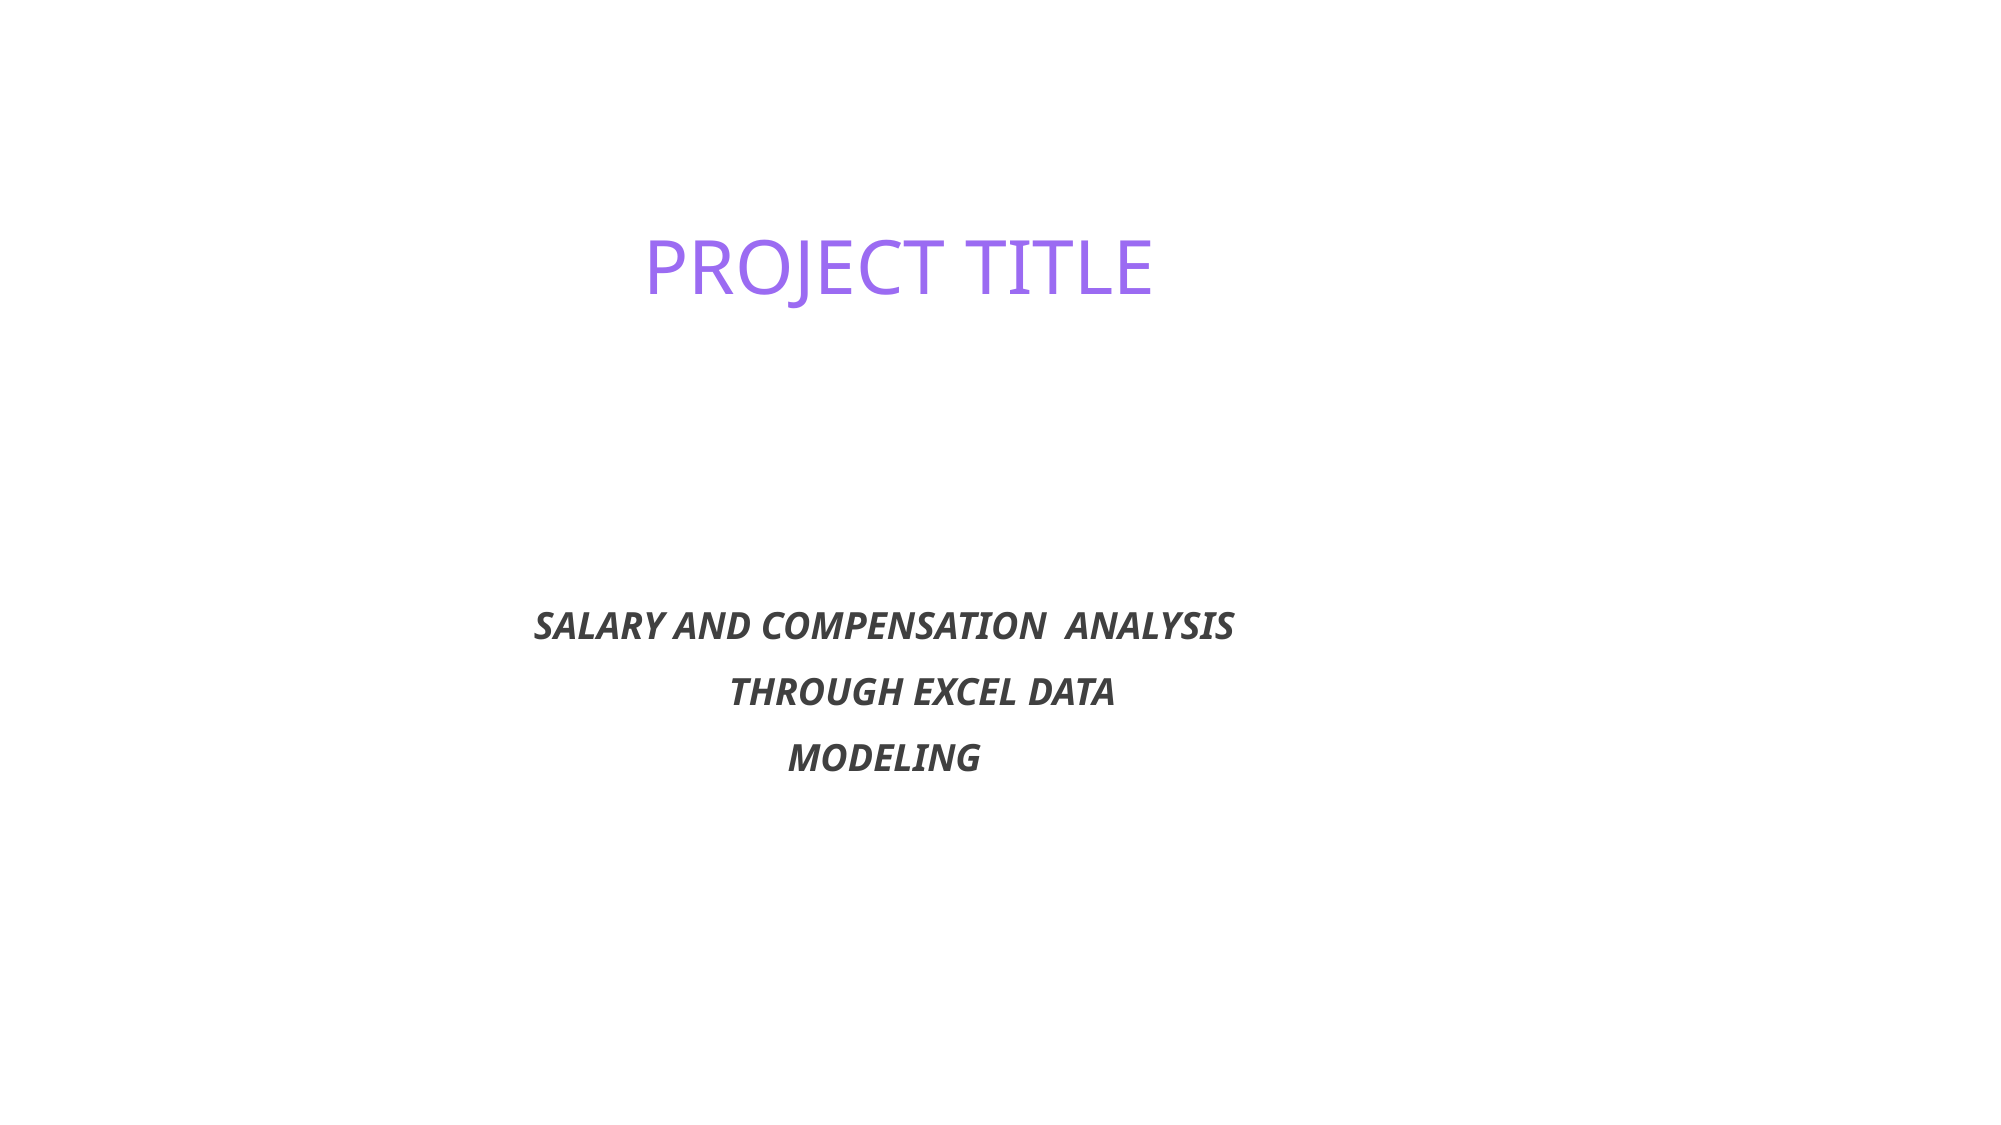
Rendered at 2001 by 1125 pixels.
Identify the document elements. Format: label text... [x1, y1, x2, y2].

list SALARY AND COMPENSATION ANALYSIS THROUGH EXCEL DATA MODELING [519, 594, 1667, 871]
title PROJECT TITLE [628, 94, 2000, 434]
